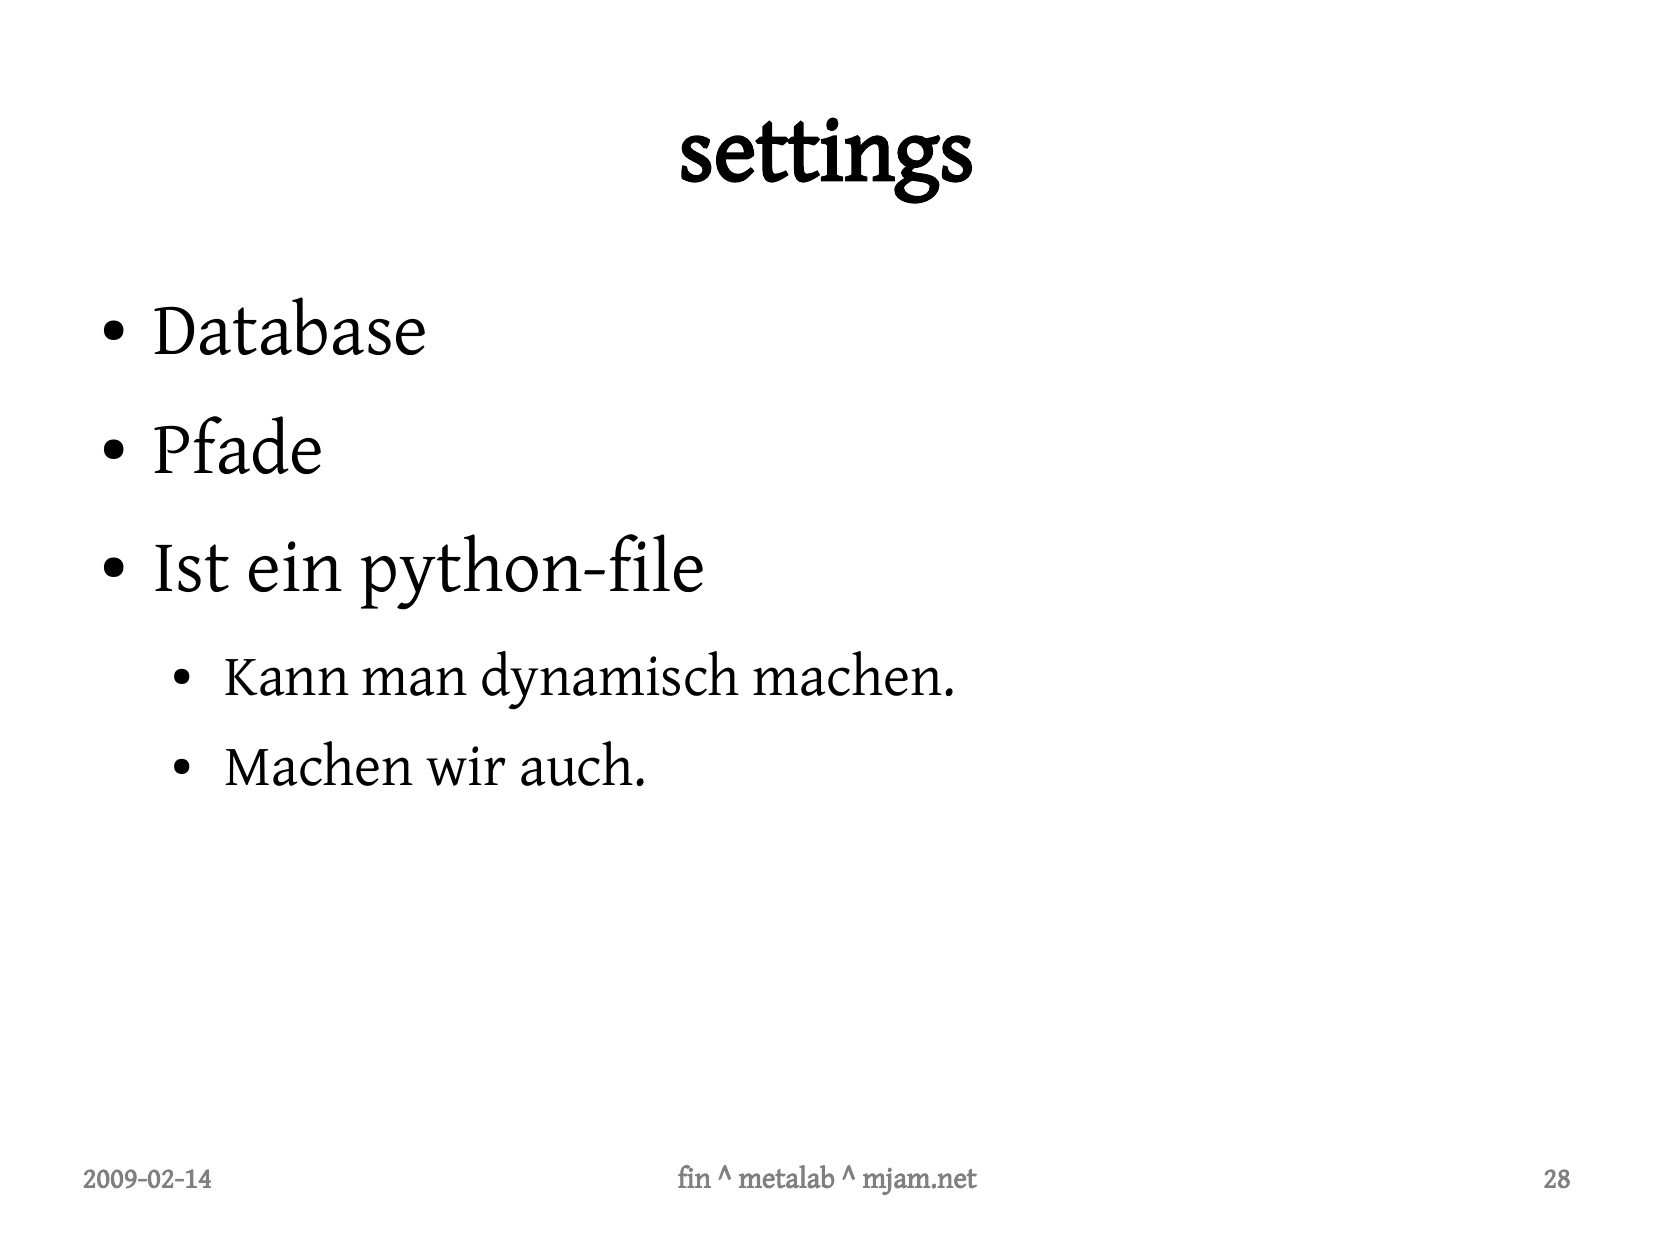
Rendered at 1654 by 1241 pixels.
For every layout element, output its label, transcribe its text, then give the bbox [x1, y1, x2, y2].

title settings [82, 56, 1571, 250]
list Database Pfade Ist ein python-file Kann man dynamisch machen. Machen wir auch. [82, 290, 1571, 1094]
